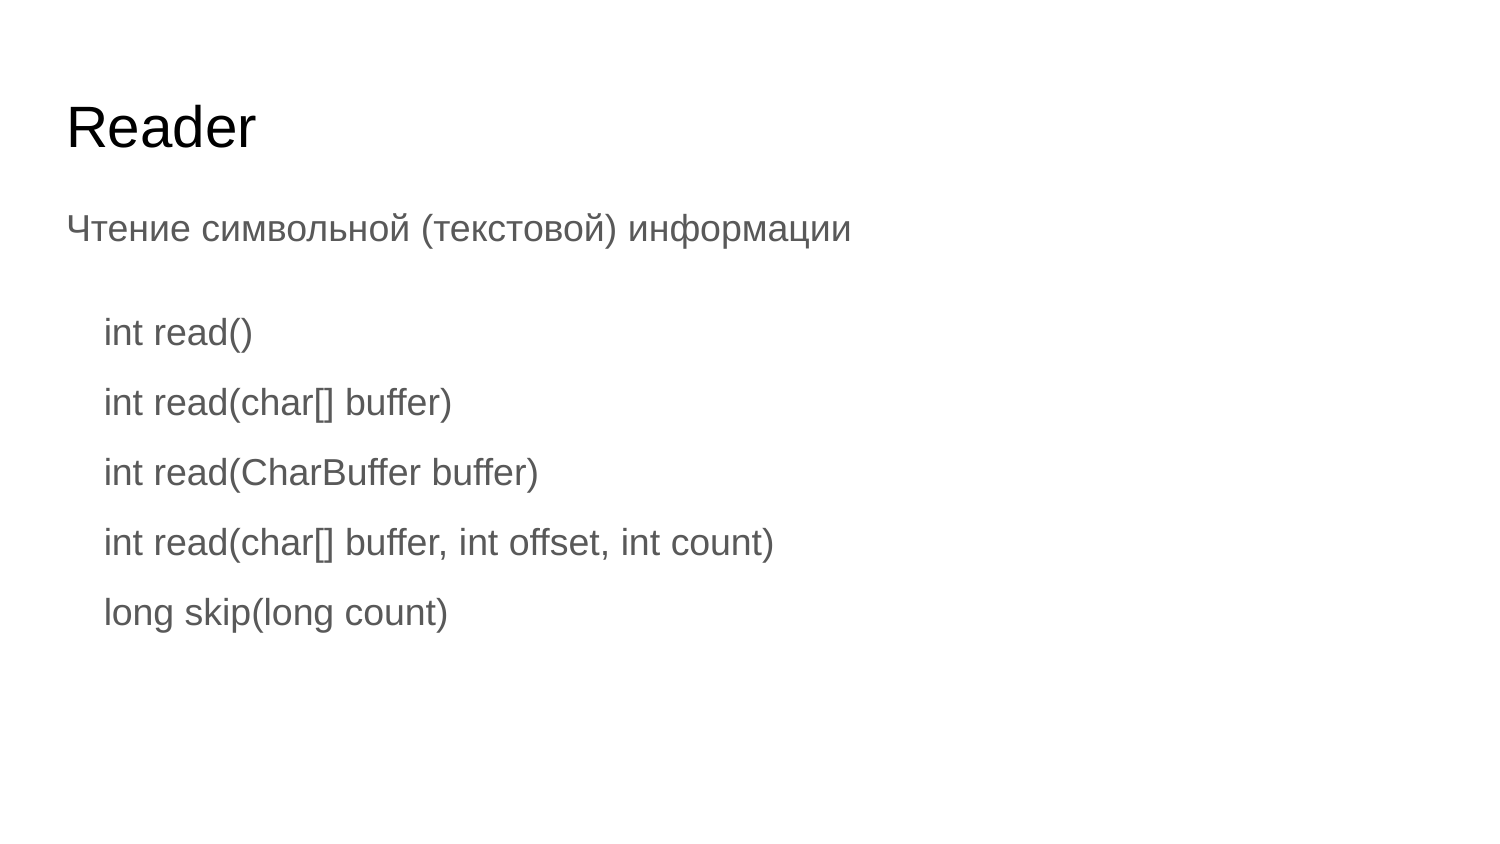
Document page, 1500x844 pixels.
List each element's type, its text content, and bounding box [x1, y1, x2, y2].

title Reader [51, 74, 1449, 169]
list Чтение символьной (текстовой) информации int read() int read(char[] buffer) int read(CharBuffer buffer) int read(char[] buffer, int offset, int count) long skip(long count) [51, 189, 1449, 750]
